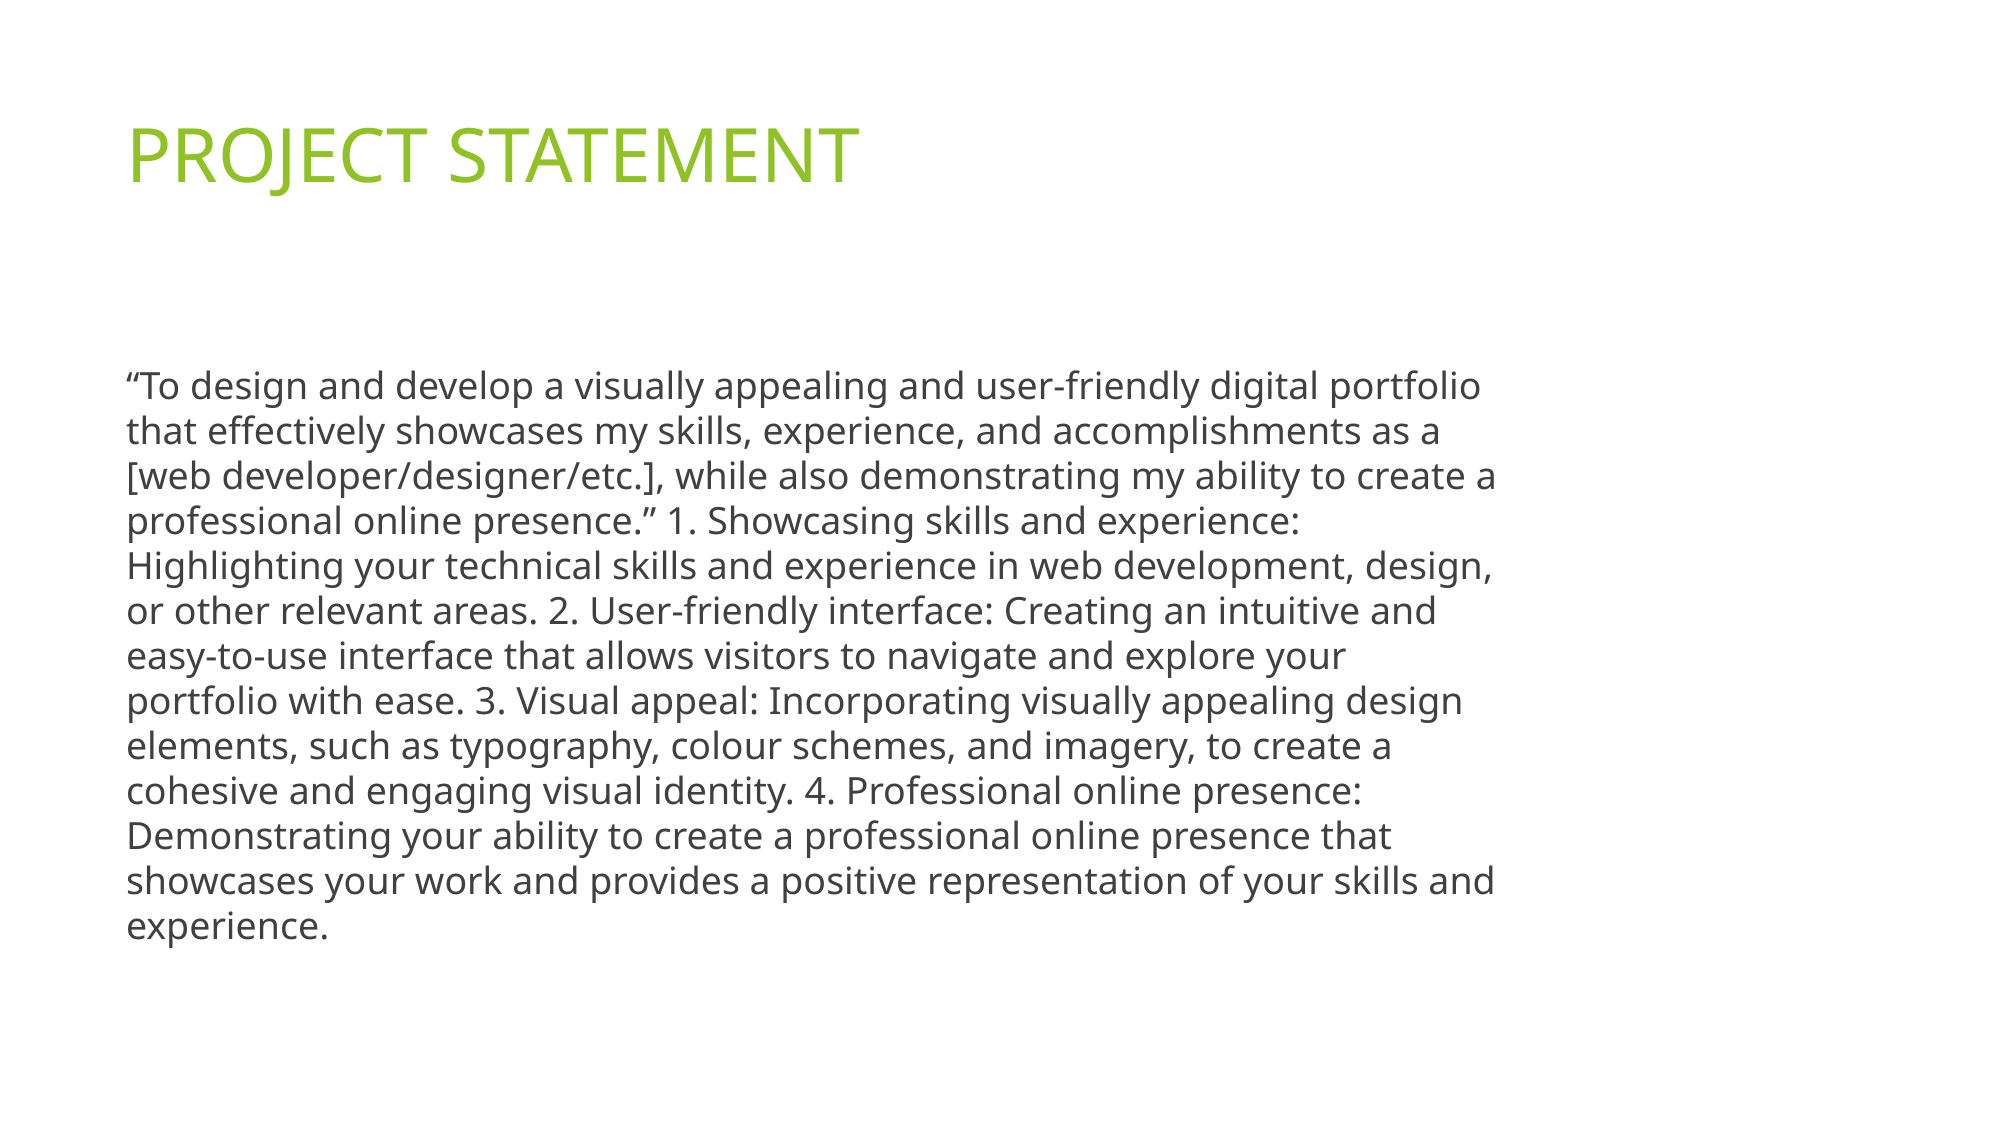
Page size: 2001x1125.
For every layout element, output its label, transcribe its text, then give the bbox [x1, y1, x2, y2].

list “To design and develop a visually appealing and user-friendly digital portfolio that effectively showcases my skills, experience, and accomplishments as a [web developer/designer/etc.], while also demonstrating my ability to create a professional online presence.” 1. Showcasing skills and experience: Highlighting your technical skills and experience in web development, design, or other relevant areas. 2. User-friendly interface: Creating an intuitive and easy-to-use interface that allows visitors to navigate and explore your portfolio with ease. 3. Visual appeal: Incorporating visually appealing design elements, such as typography, colour schemes, and imagery, to create a cohesive and engaging visual identity. 4. Professional online presence: Demonstrating your ability to create a professional online presence that showcases your work and provides a positive representation of your skills and experience. [111, 354, 1522, 992]
title PROJECT STATEMENT [111, 99, 1522, 317]
